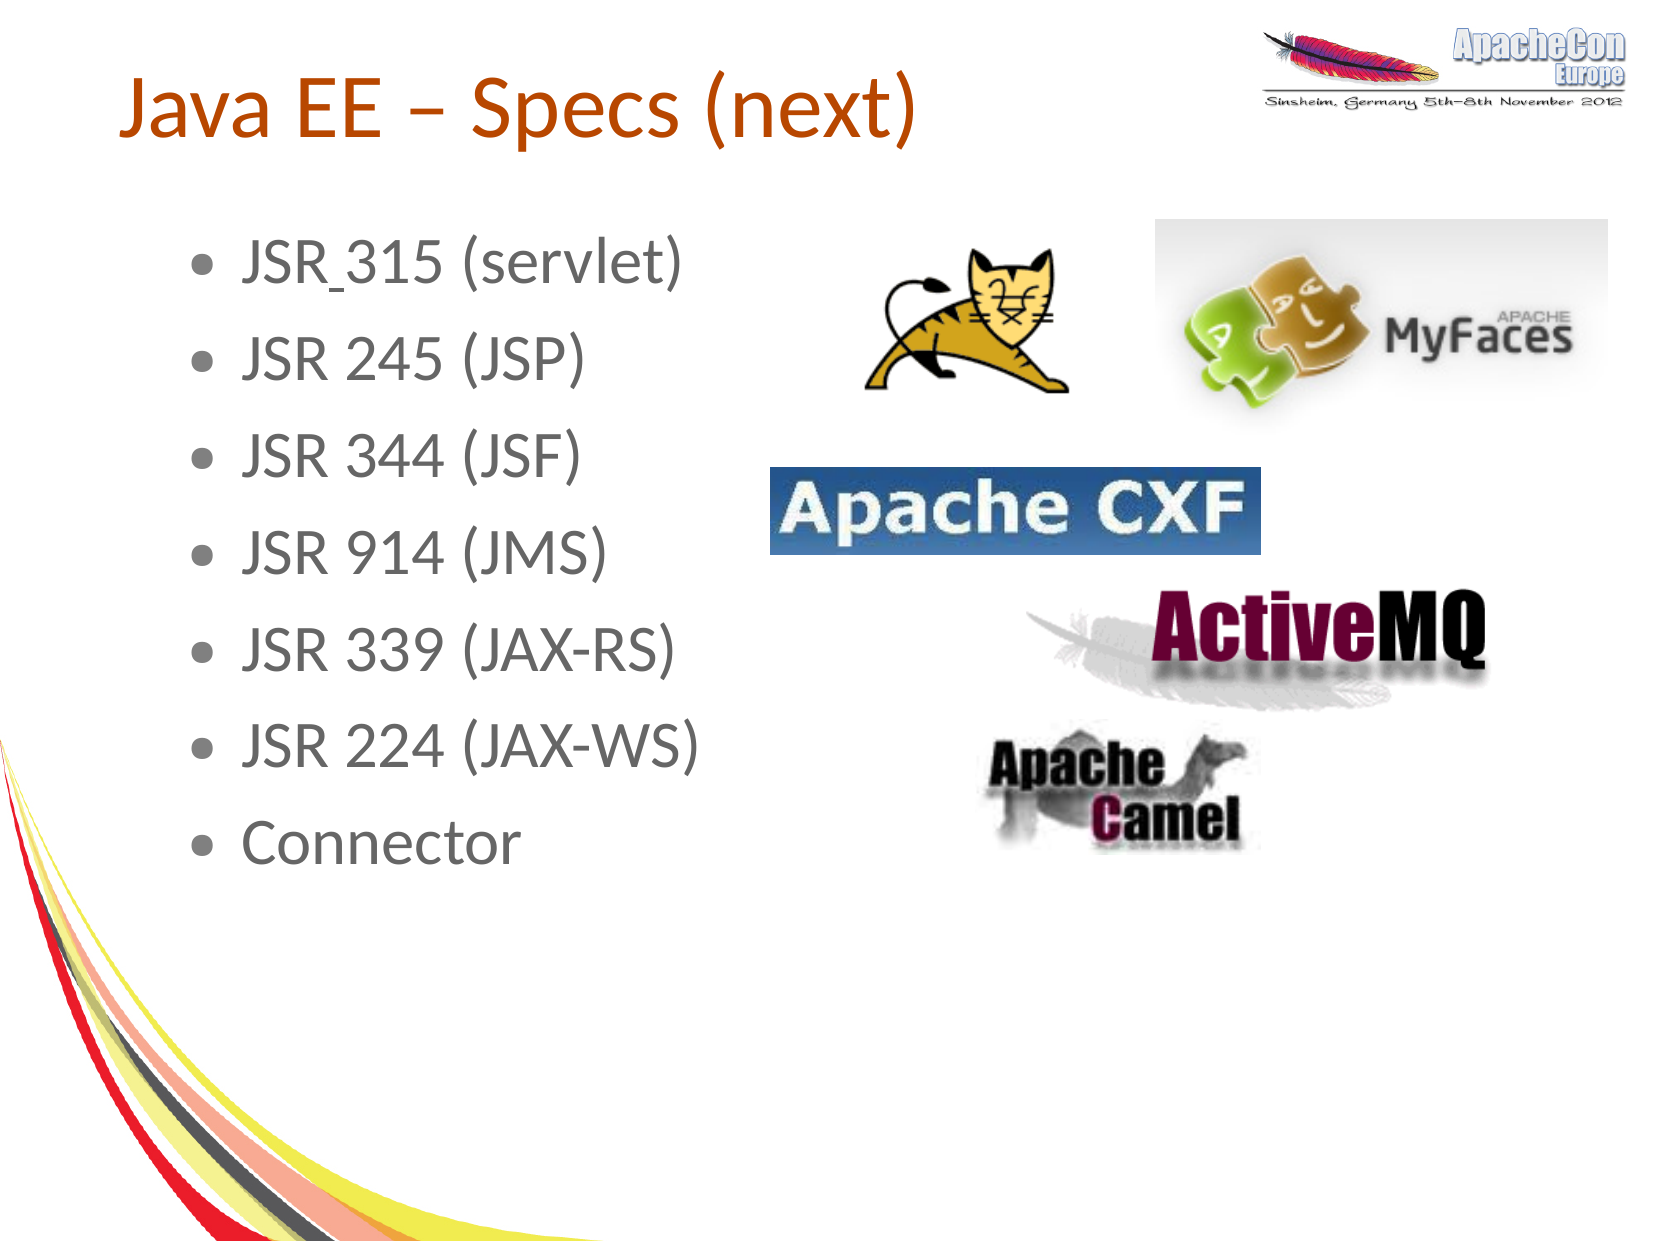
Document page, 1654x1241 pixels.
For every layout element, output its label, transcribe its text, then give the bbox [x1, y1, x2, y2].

picture [0, 0, 1654, 1241]
title Java EE – Specs (next) [59, 59, 1418, 171]
list JSR 315 (servlet) JSR 245 (JSP) JSR 344 (JSF) JSR 914 (JMS) JSR 339 (JAX-RS) JSR 224 (JAX-WS) Connector [170, 233, 1529, 985]
